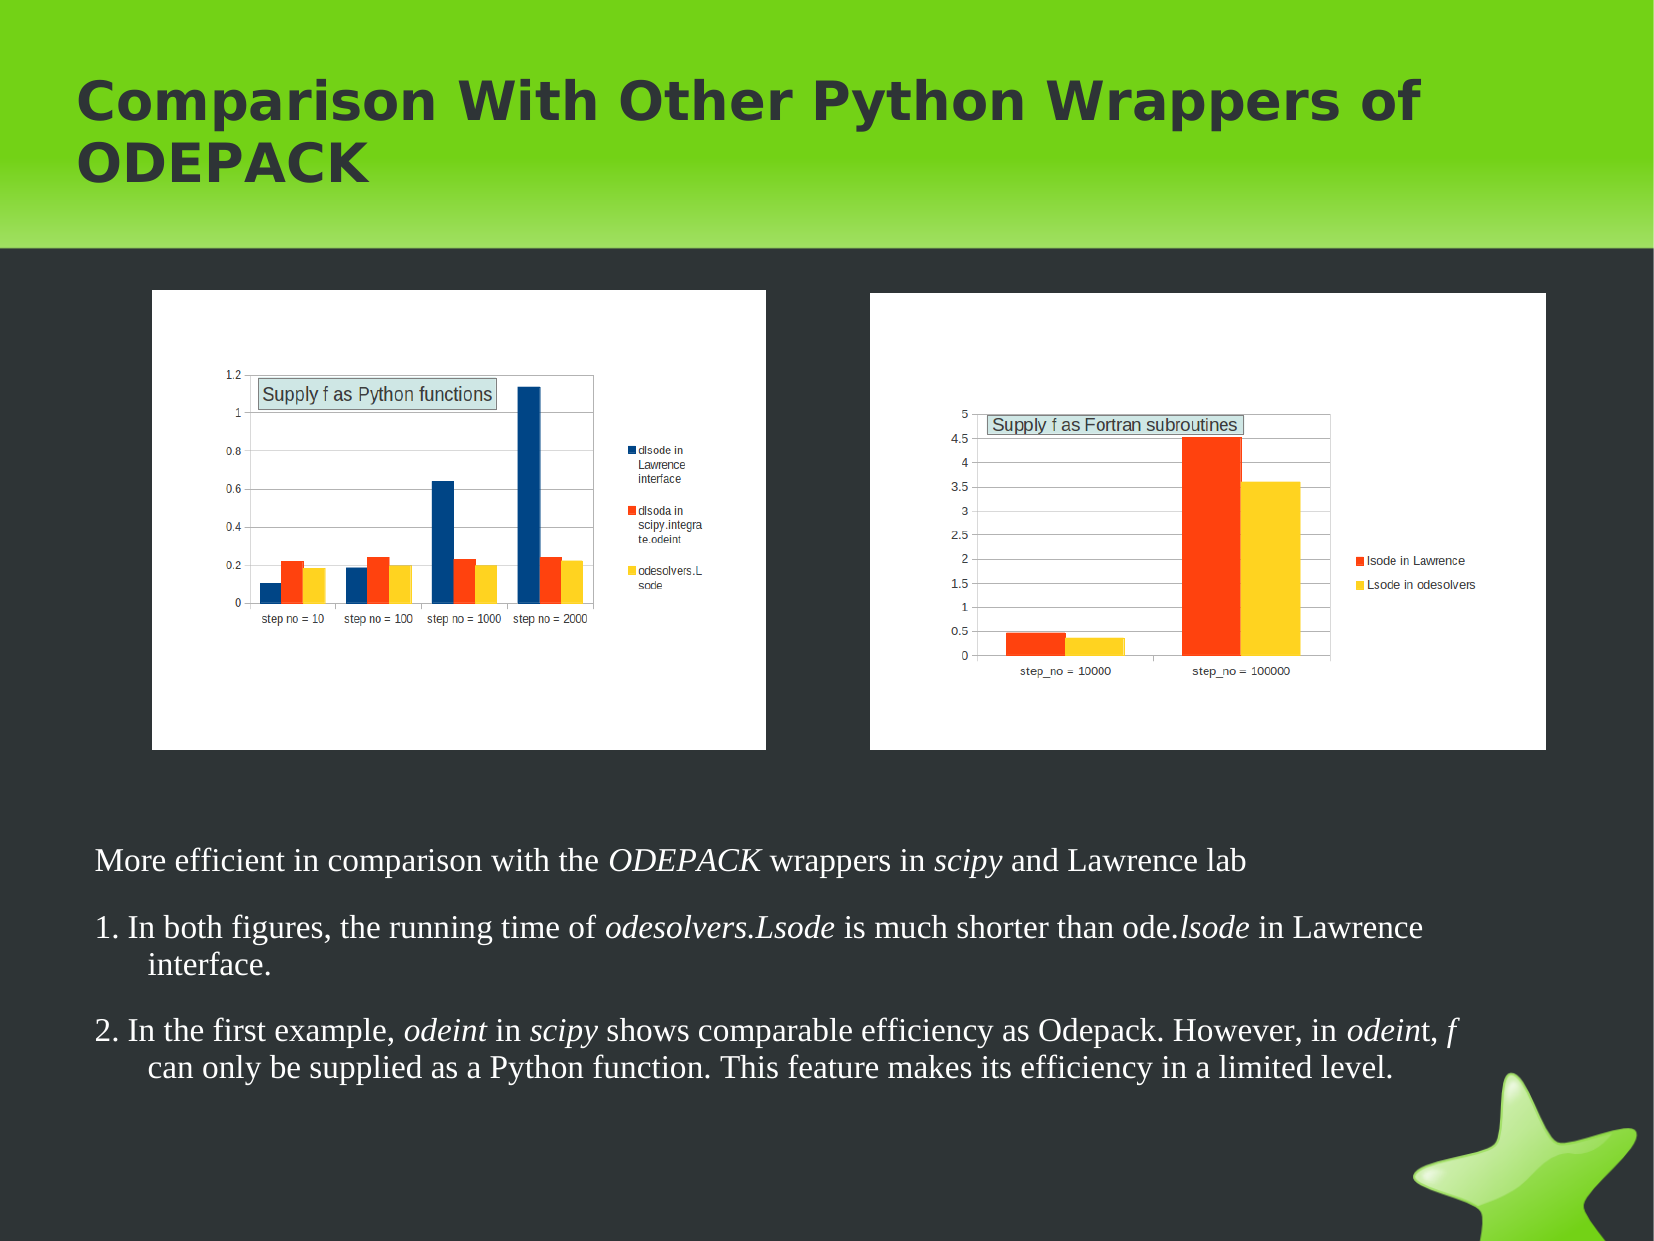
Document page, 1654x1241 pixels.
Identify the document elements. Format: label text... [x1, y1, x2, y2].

picture [0, 0, 1654, 1241]
list More efficient in comparison with the ODEPACK wrappers in scipy and Lawrence lab 1. In both figures, the running time of odesolvers.Lsode is much shorter than ode.lsode in Lawrence interface. 2. In the first example, odeint in scipy shows comparable efficiency as Odepack. However, in odeint, f can only be supplied as a Python function. This feature makes its efficiency in a limited level. [5, 841, 1494, 1241]
title Comparison With Other Python Wrappers of ODEPACK [76, 29, 1565, 237]
